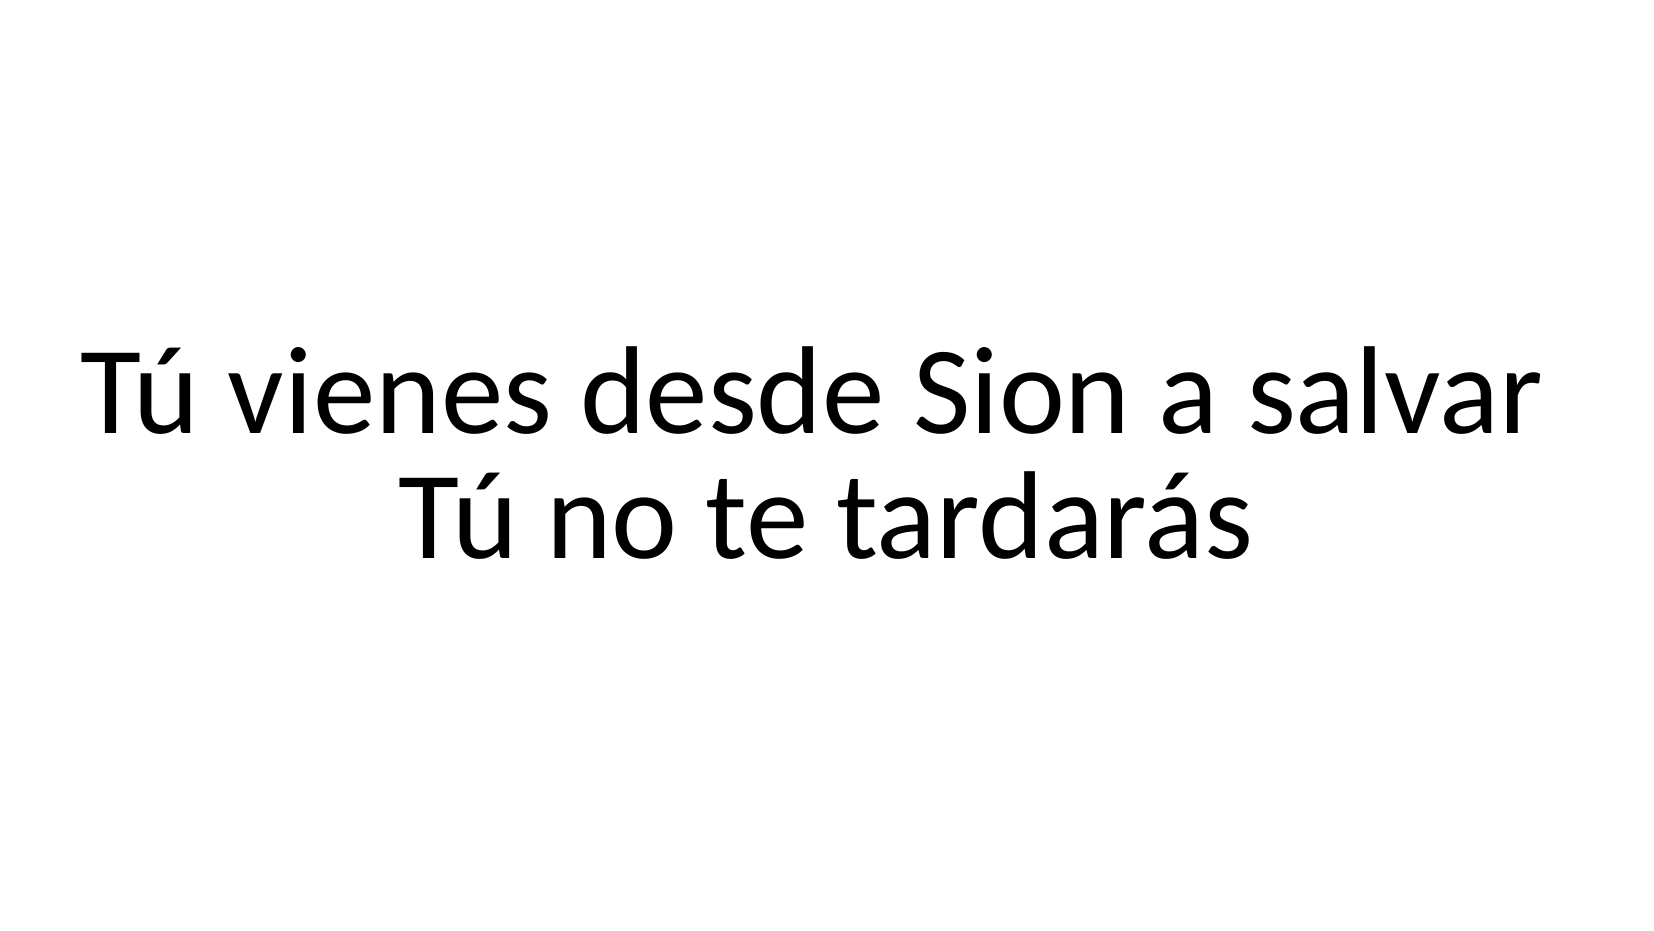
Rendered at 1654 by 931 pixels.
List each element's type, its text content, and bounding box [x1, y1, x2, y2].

title Tú vienes desde Sion a salvar Tú no te tardarás [0, 0, 1654, 931]
